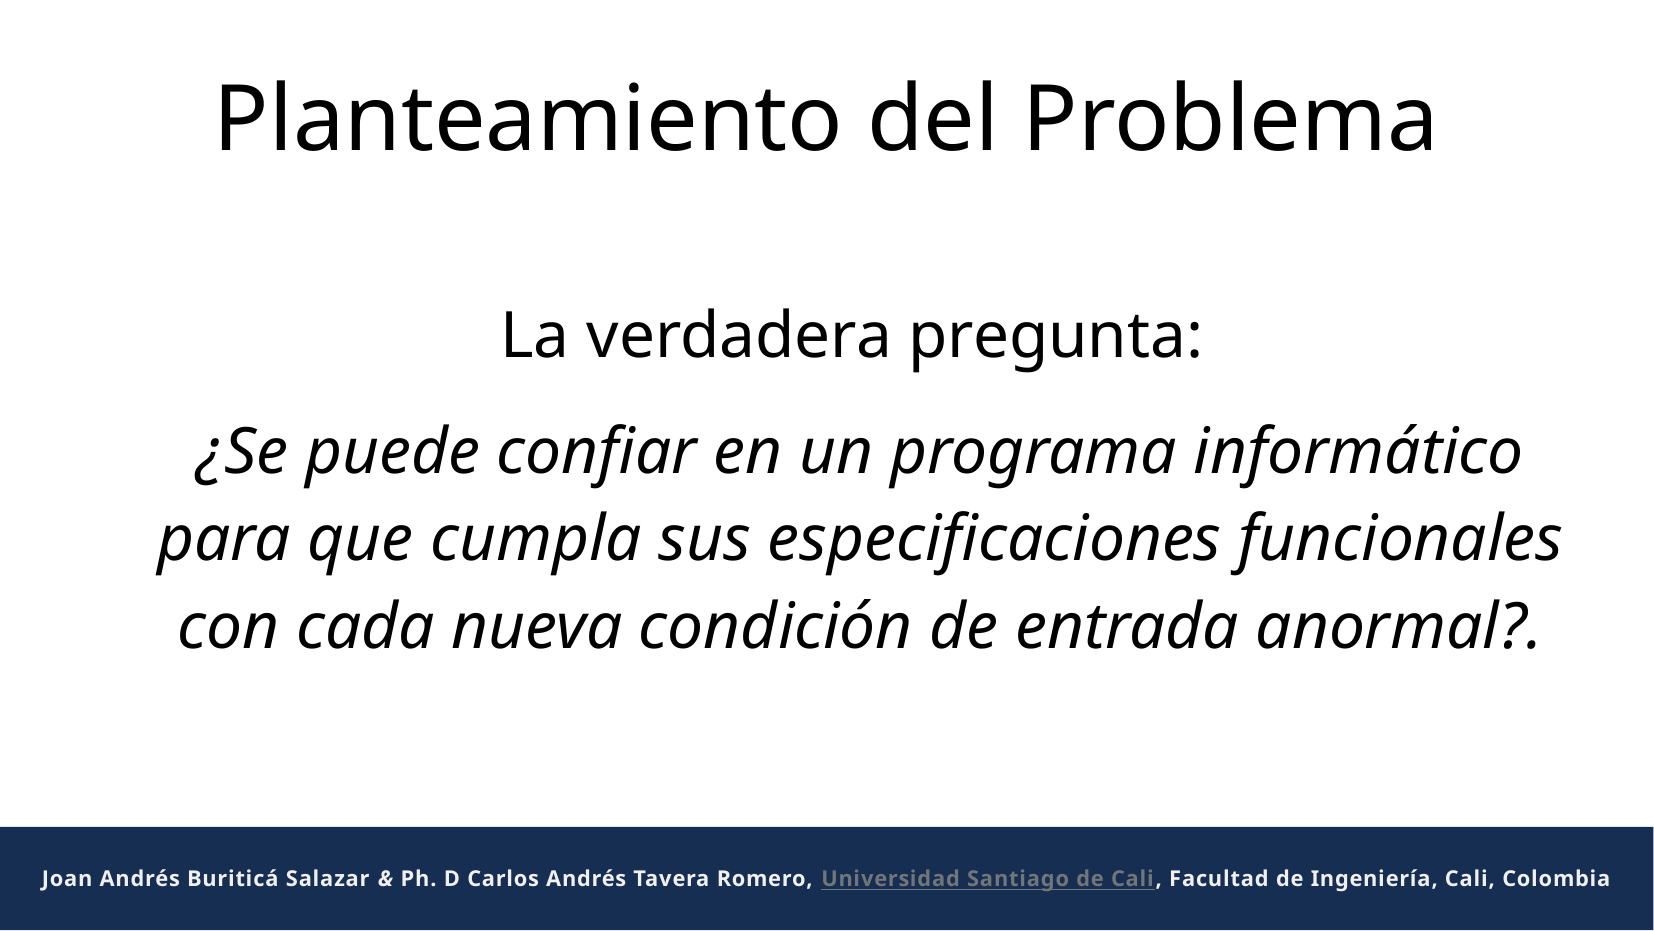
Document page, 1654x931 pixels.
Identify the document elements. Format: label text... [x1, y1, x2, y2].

list La verdadera pregunta: ¿Se puede confiar en un programa informático para que cumpla sus especificaciones funcionales con cada nueva condición de entrada anormal?. [82, 289, 1571, 675]
title Planteamiento del Problema [82, 37, 1571, 193]
